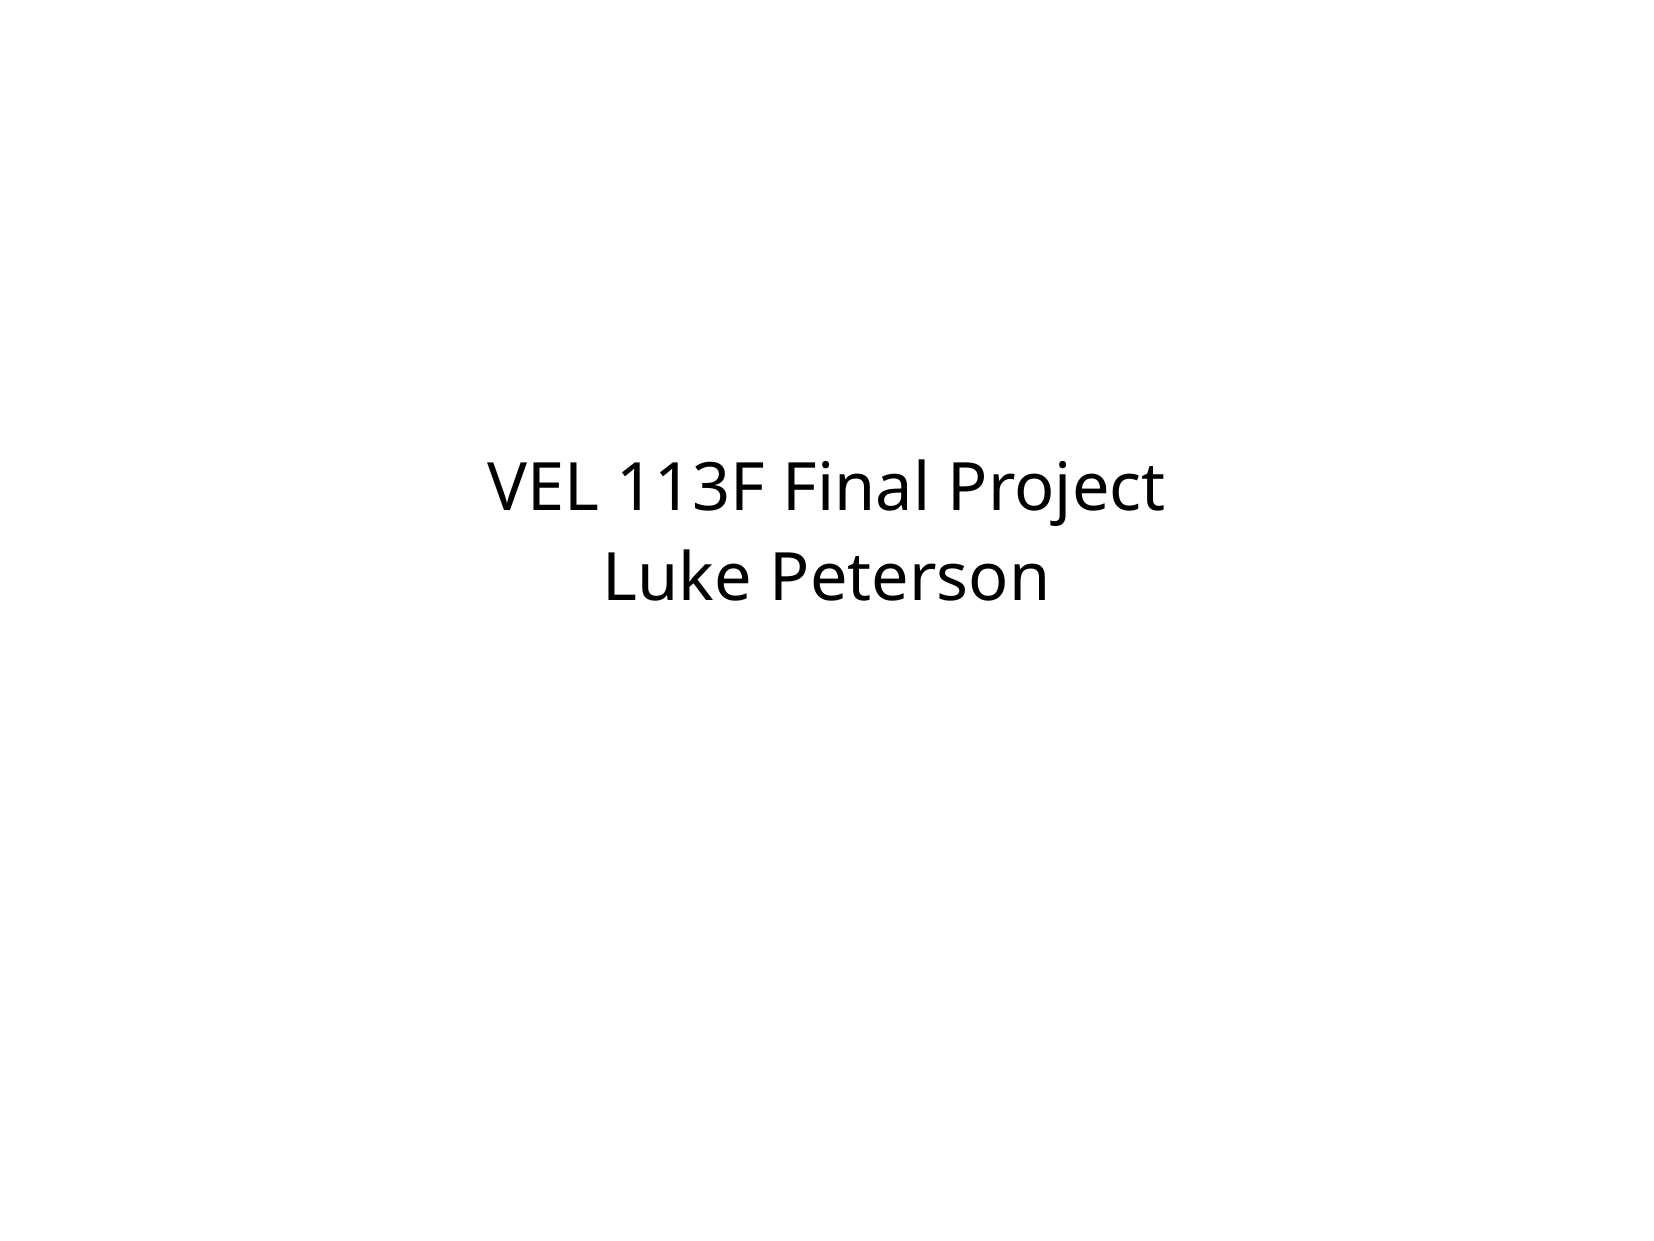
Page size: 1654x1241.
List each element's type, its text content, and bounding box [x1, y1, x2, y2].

subtitle VEL 113F Final Project Luke Peterson [82, 49, 1571, 1010]
